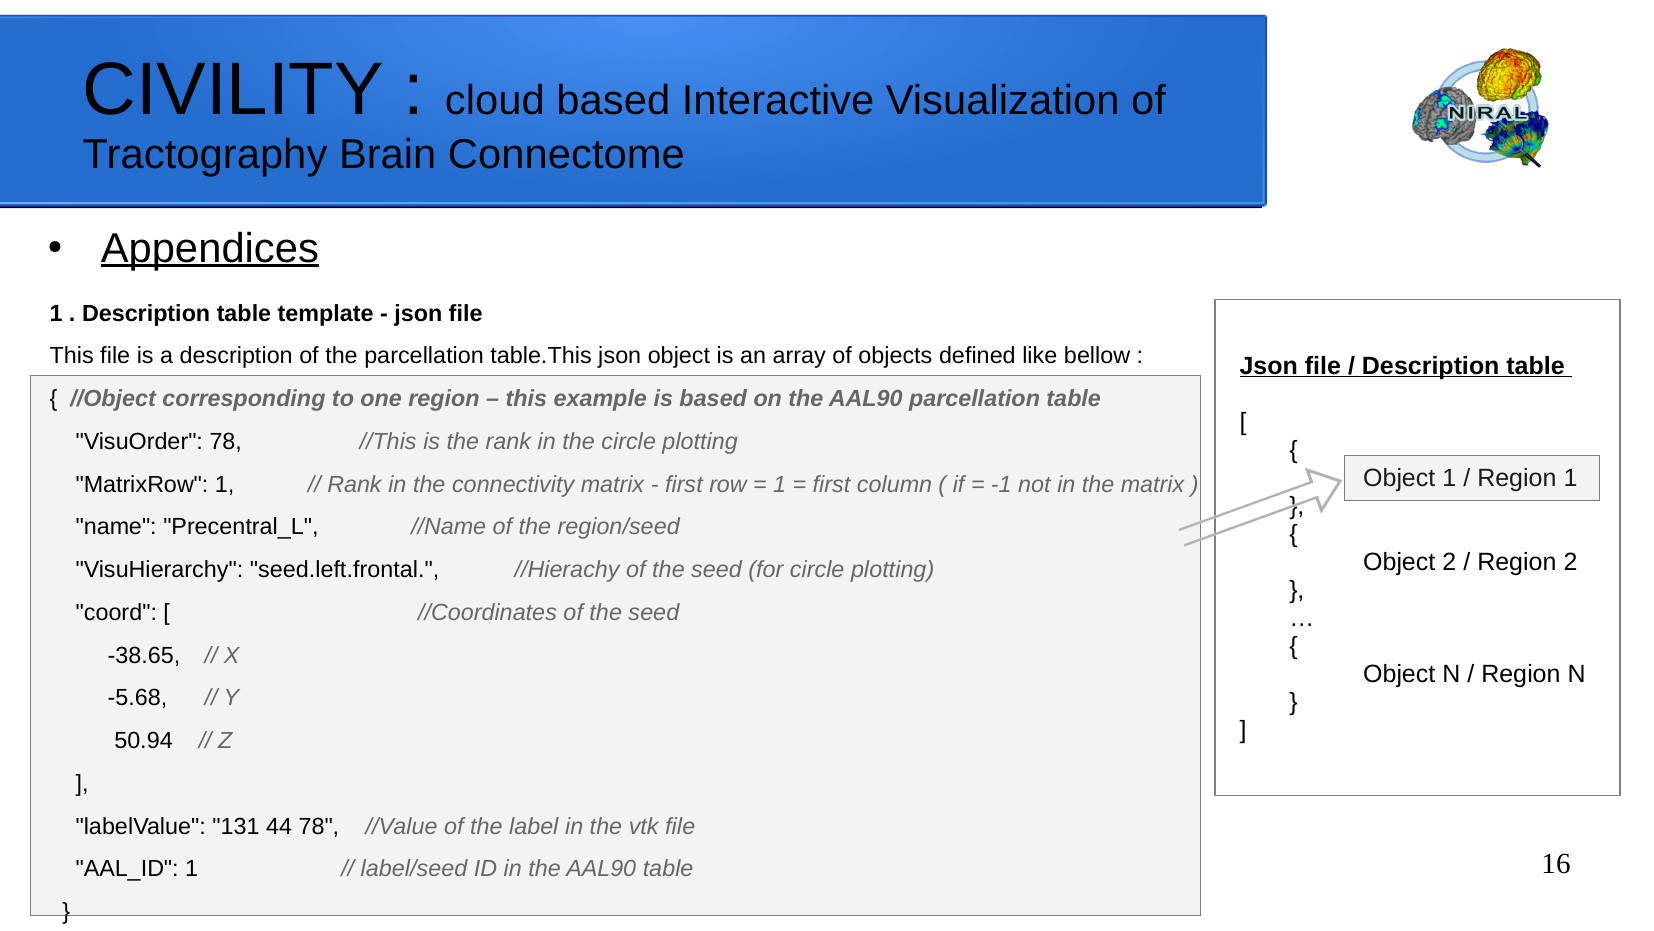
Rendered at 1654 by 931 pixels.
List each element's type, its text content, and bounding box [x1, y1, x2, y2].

title CIVILITY : cloud based Interactive Visualization of Tractography Brain Connectome [82, 35, 1235, 189]
text_box 1 . Description table template - json file This file is a description of the parcellation table.This json object is an array of objects defined like bellow : { //Object corresponding to one region – this example is based on the AAL90 parcellation table "VisuOrder": 78, //This is the rank in the circle plotting "MatrixRow": 1, // Rank in the connectivity matrix - first row = 1 = first column ( if = -1 not in the matrix ) "name": "Precentral_L", //Name of the region/seed "VisuHierarchy": "seed.left.frontal.", //Hierachy of the seed (for circle plotting) "coord": [ //Coordinates of the seed -38.65, // X -5.68, // Y 50.94 // Z ], "labelValue": "131 44 78", //Value of the label in the vtk file "AAL_ID": 1 // label/seed ID in the AAL90 table } [0, 300, 1654, 931]
list Appendices [30, 224, 826, 300]
picture [1395, 21, 1576, 196]
picture [0, 13, 1270, 212]
picture [1169, 454, 1353, 565]
